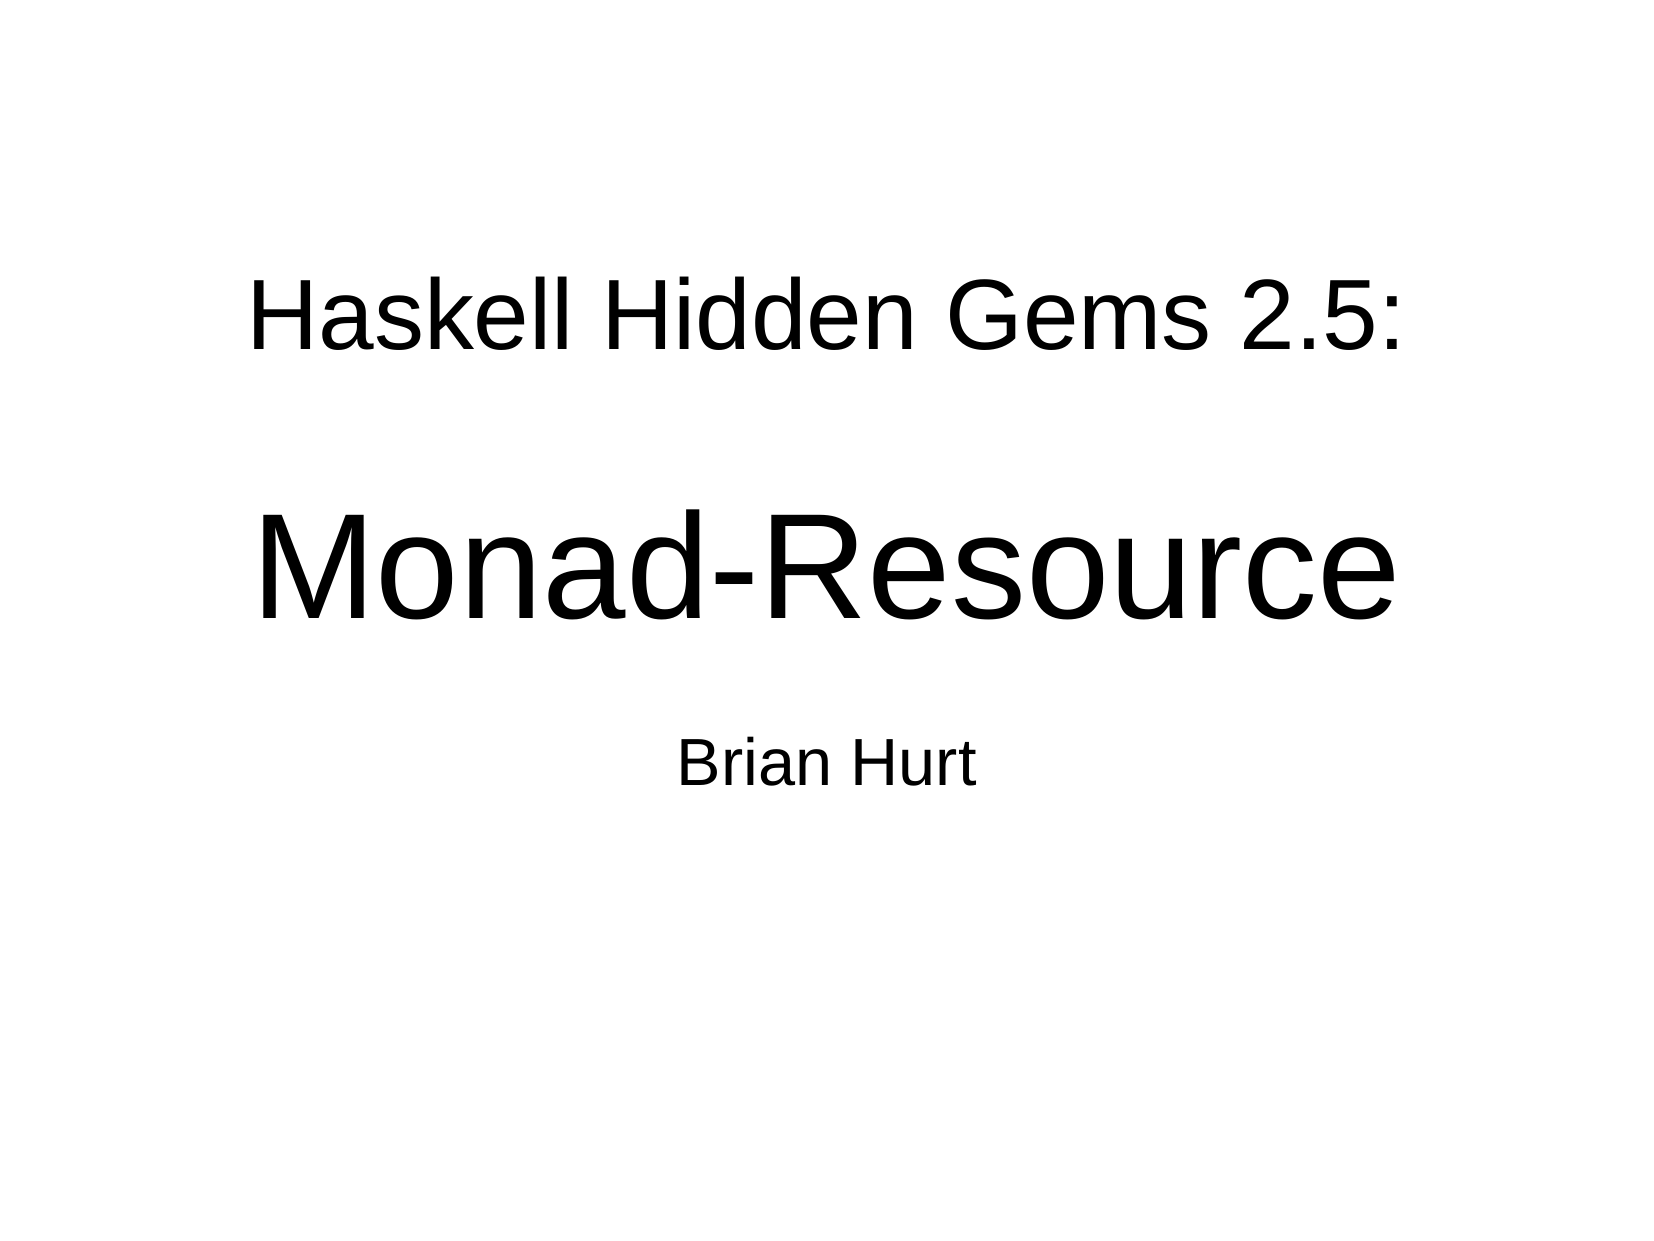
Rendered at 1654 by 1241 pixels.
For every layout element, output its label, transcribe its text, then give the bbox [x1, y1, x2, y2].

subtitle Haskell Hidden Gems 2.5: Monad-Resource Brian Hurt [82, 49, 1571, 1010]
